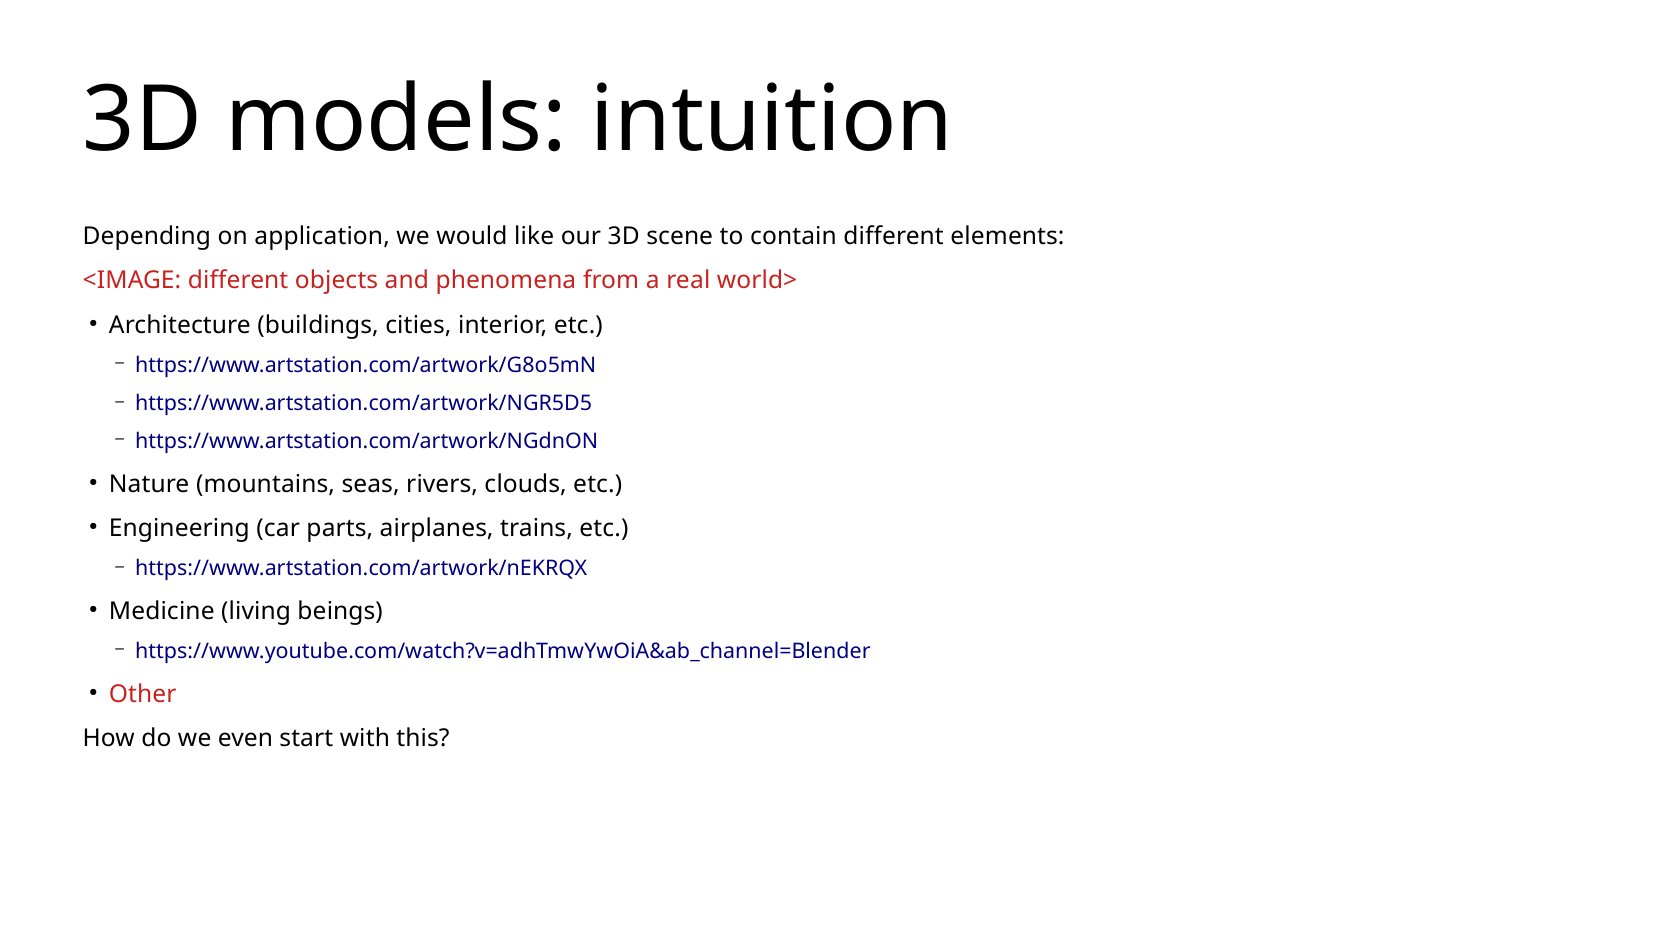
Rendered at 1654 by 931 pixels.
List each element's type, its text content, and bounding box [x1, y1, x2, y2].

title 3D models: intuition [82, 37, 1571, 193]
list Depending on application, we would like our 3D scene to contain different elements: <IMAGE: different objects and phenomena from a real world> Architecture (buildings, cities, interior, etc.) https://www.artstation.com/artwork/G8o5mN https://www.artstation.com/artwork/NGR5D5 https://www.artstation.com/artwork/NGdnON Nature (mountains, seas, rivers, clouds, etc.) Engineering (car parts, airplanes, trains, etc.) https://www.artstation.com/artwork/nEKRQX Medicine (living beings) https://www.youtube.com/watch?v=adhTmwYwOiA&ab_channel=Blender Other How do we even start with this? [82, 217, 1571, 758]
